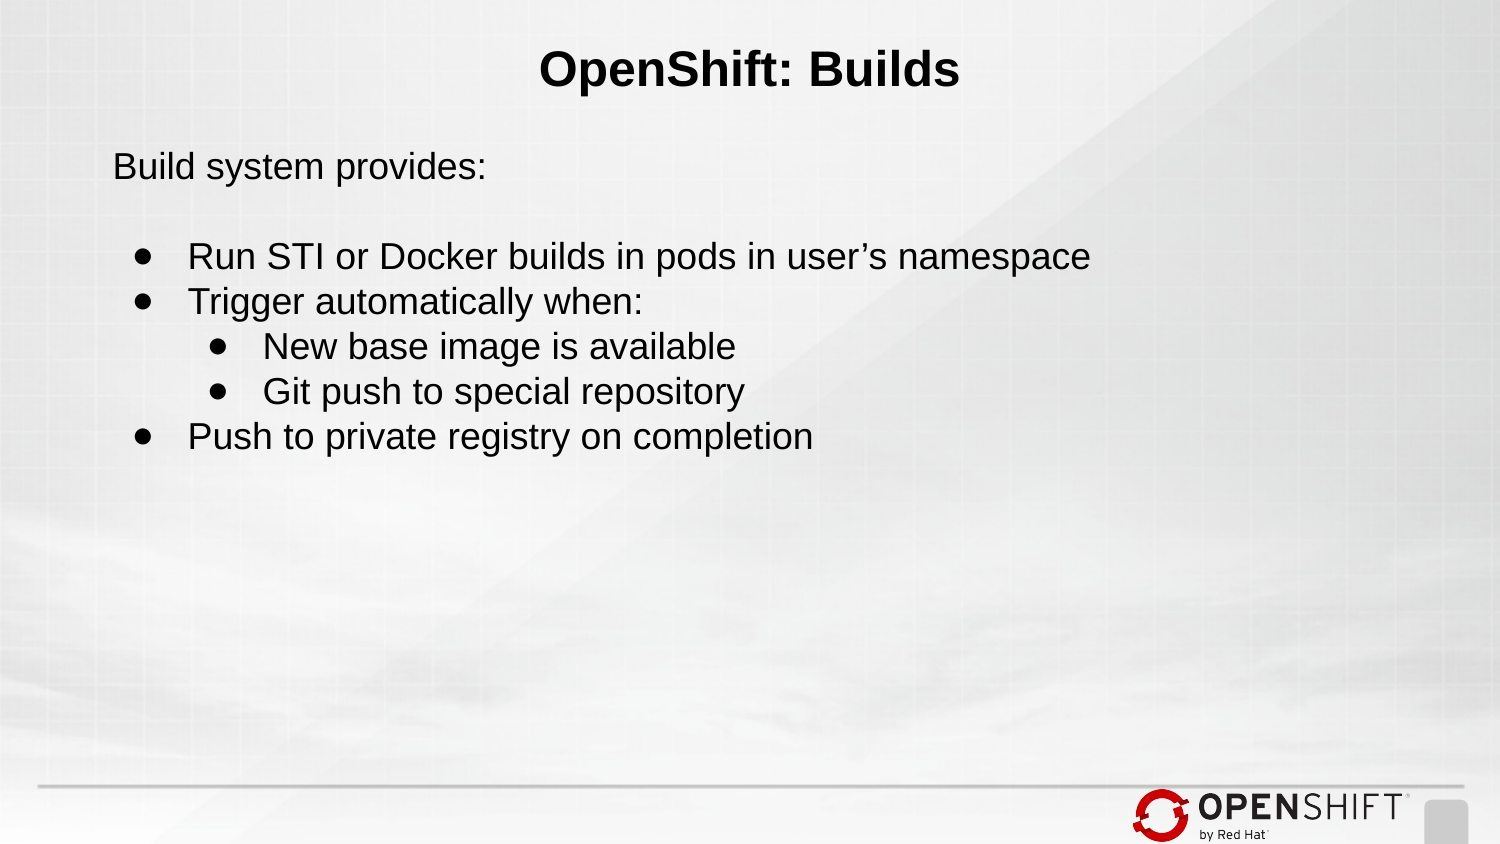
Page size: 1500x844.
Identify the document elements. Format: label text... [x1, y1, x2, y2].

text_box Build system provides: Run STI or Docker builds in pods in user’s namespace Trigger automatically when: New base image is available Git push to special repository Push to private registry on completion [97, 126, 1162, 680]
picture [0, 0, 1500, 844]
title OpenShift: Builds [248, 7, 1252, 127]
